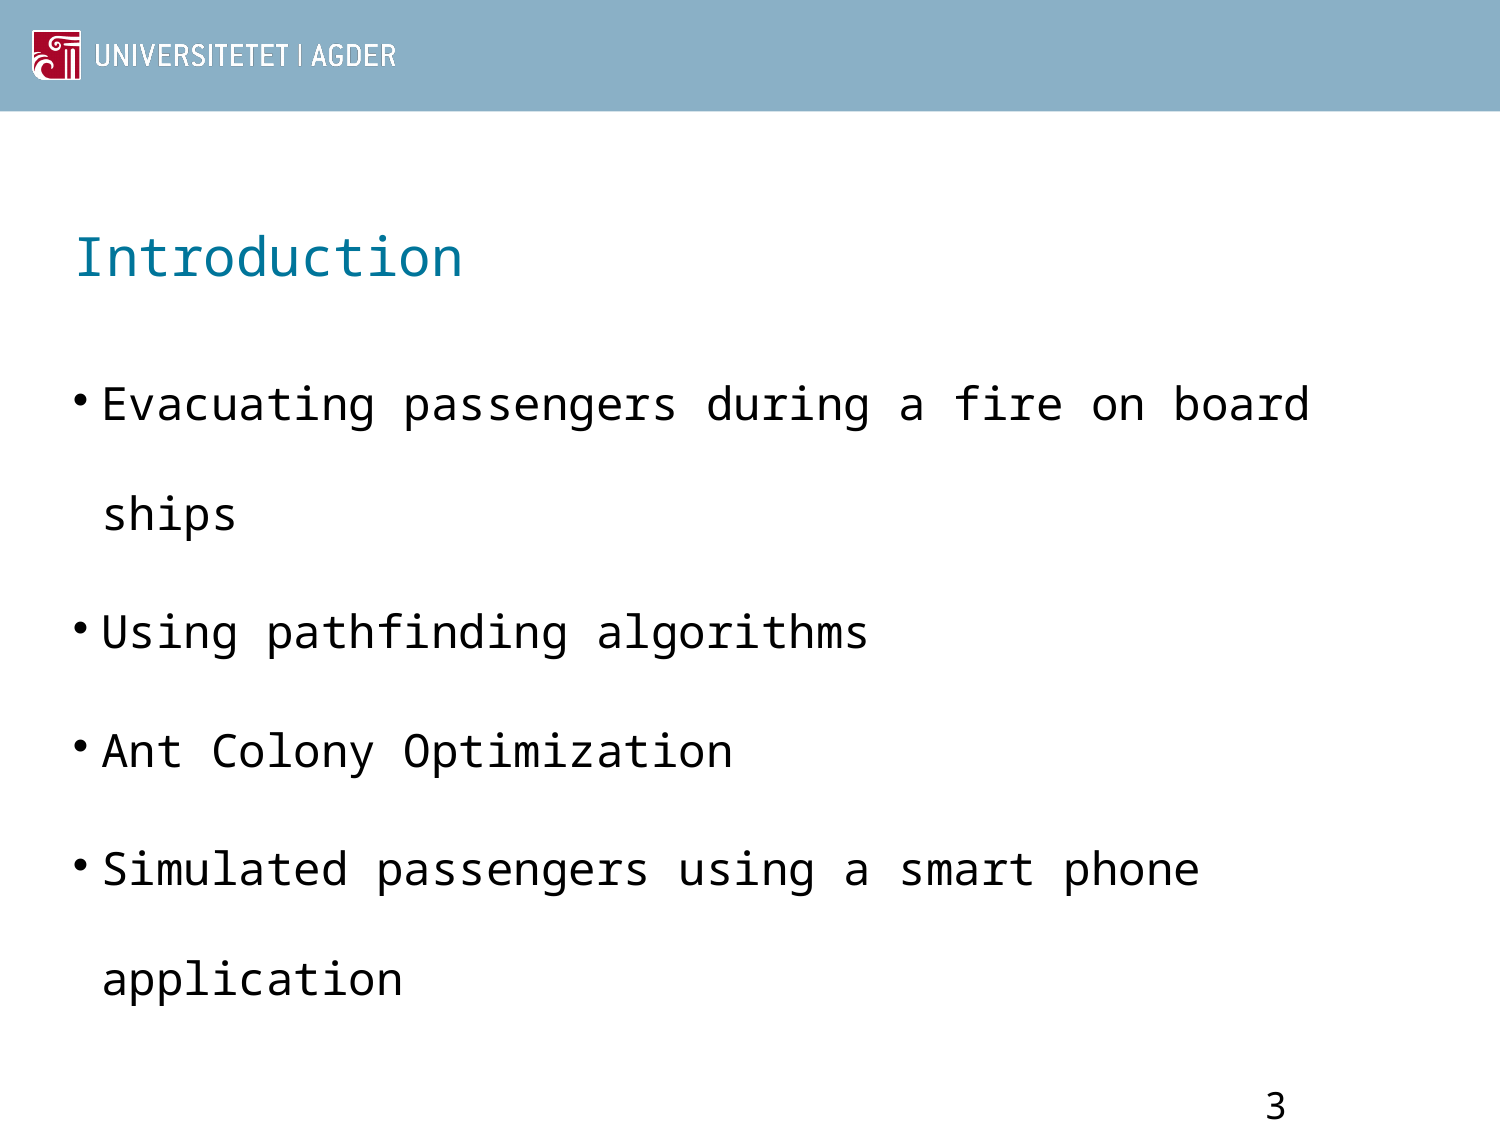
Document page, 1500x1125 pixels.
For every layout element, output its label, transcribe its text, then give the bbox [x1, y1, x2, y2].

title Introduction [59, 142, 1459, 296]
picture [32, 30, 395, 80]
list Evacuating passengers during a fire on board ships Using pathfinding algorithms Ant Colony Optimization Simulated passengers using a smart phone application [29, 312, 1462, 1097]
